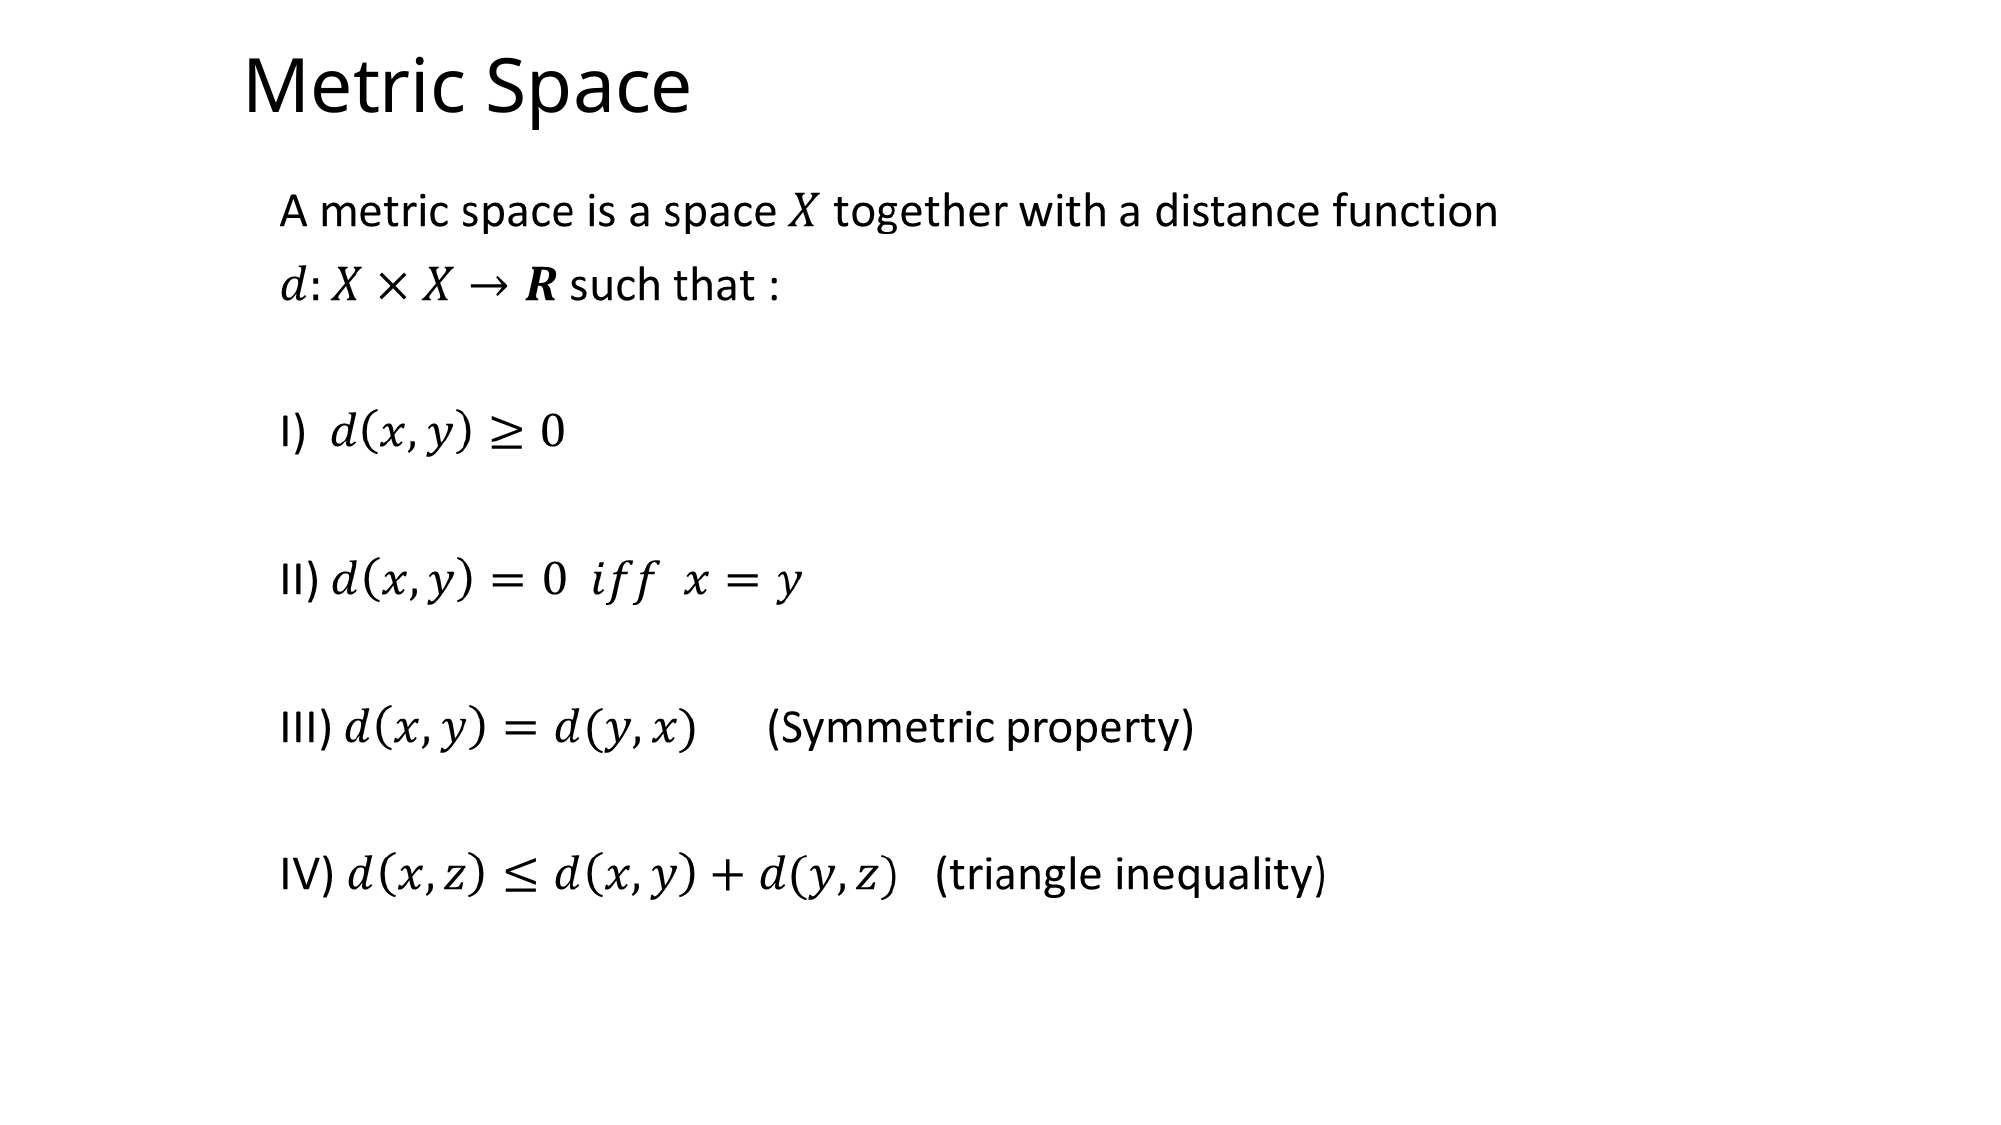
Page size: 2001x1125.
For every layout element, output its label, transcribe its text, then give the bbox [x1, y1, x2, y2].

title Metric Space [228, 39, 1729, 165]
subtitle [249, 164, 1750, 1065]
